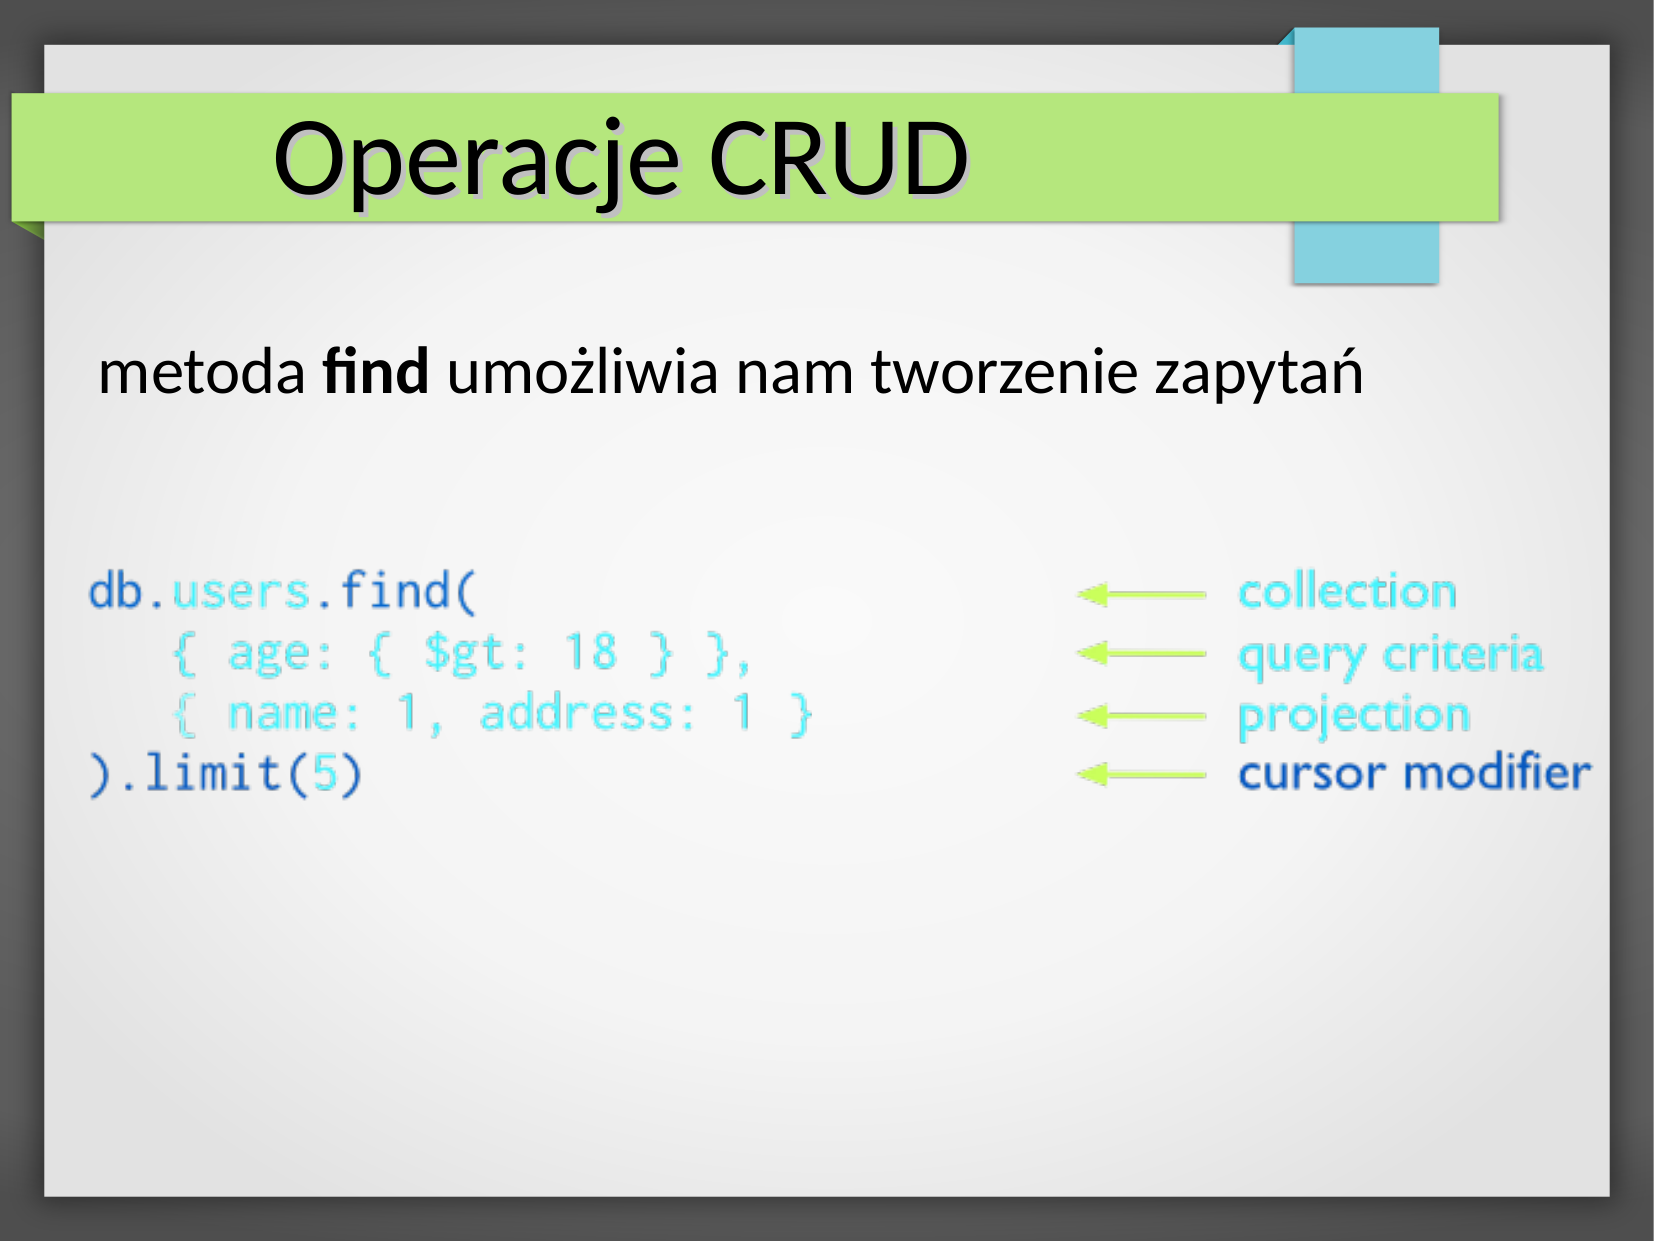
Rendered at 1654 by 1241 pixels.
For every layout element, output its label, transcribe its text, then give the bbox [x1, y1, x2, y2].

text_box Operacje CRUD [257, 75, 986, 225]
picture [0, 0, 1654, 1241]
text_box metoda find umożliwia nam tworzenie zapytań [82, 319, 1583, 495]
